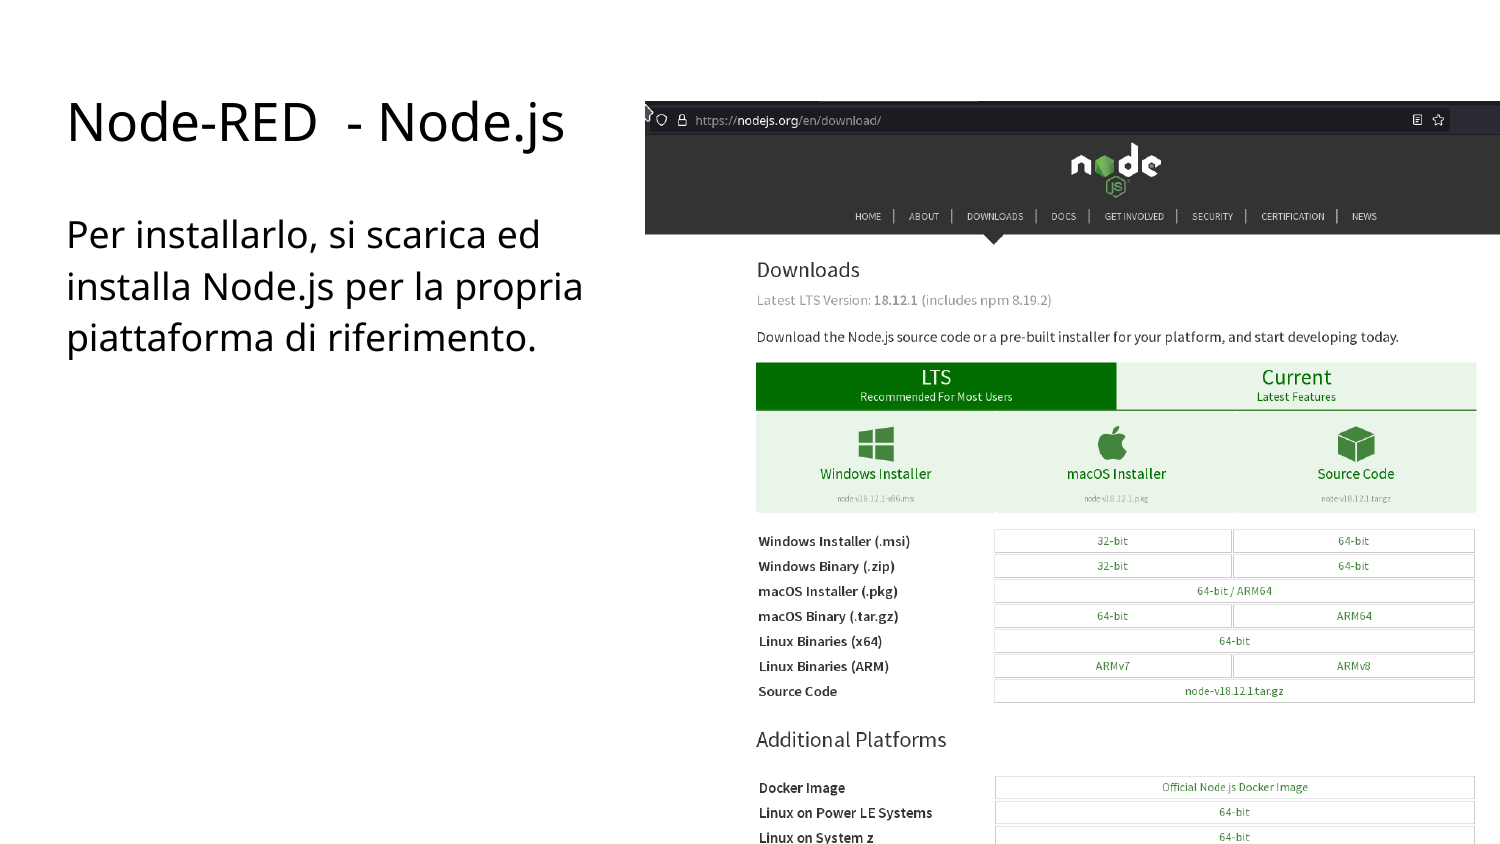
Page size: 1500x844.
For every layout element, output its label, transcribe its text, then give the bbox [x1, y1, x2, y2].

list Per installarlo, si scarica ed installa Node.js per la propria piattaforma di riferimento. [51, 189, 645, 750]
picture [645, 101, 1500, 844]
title Node-RED - Node.js [51, 72, 1449, 167]
